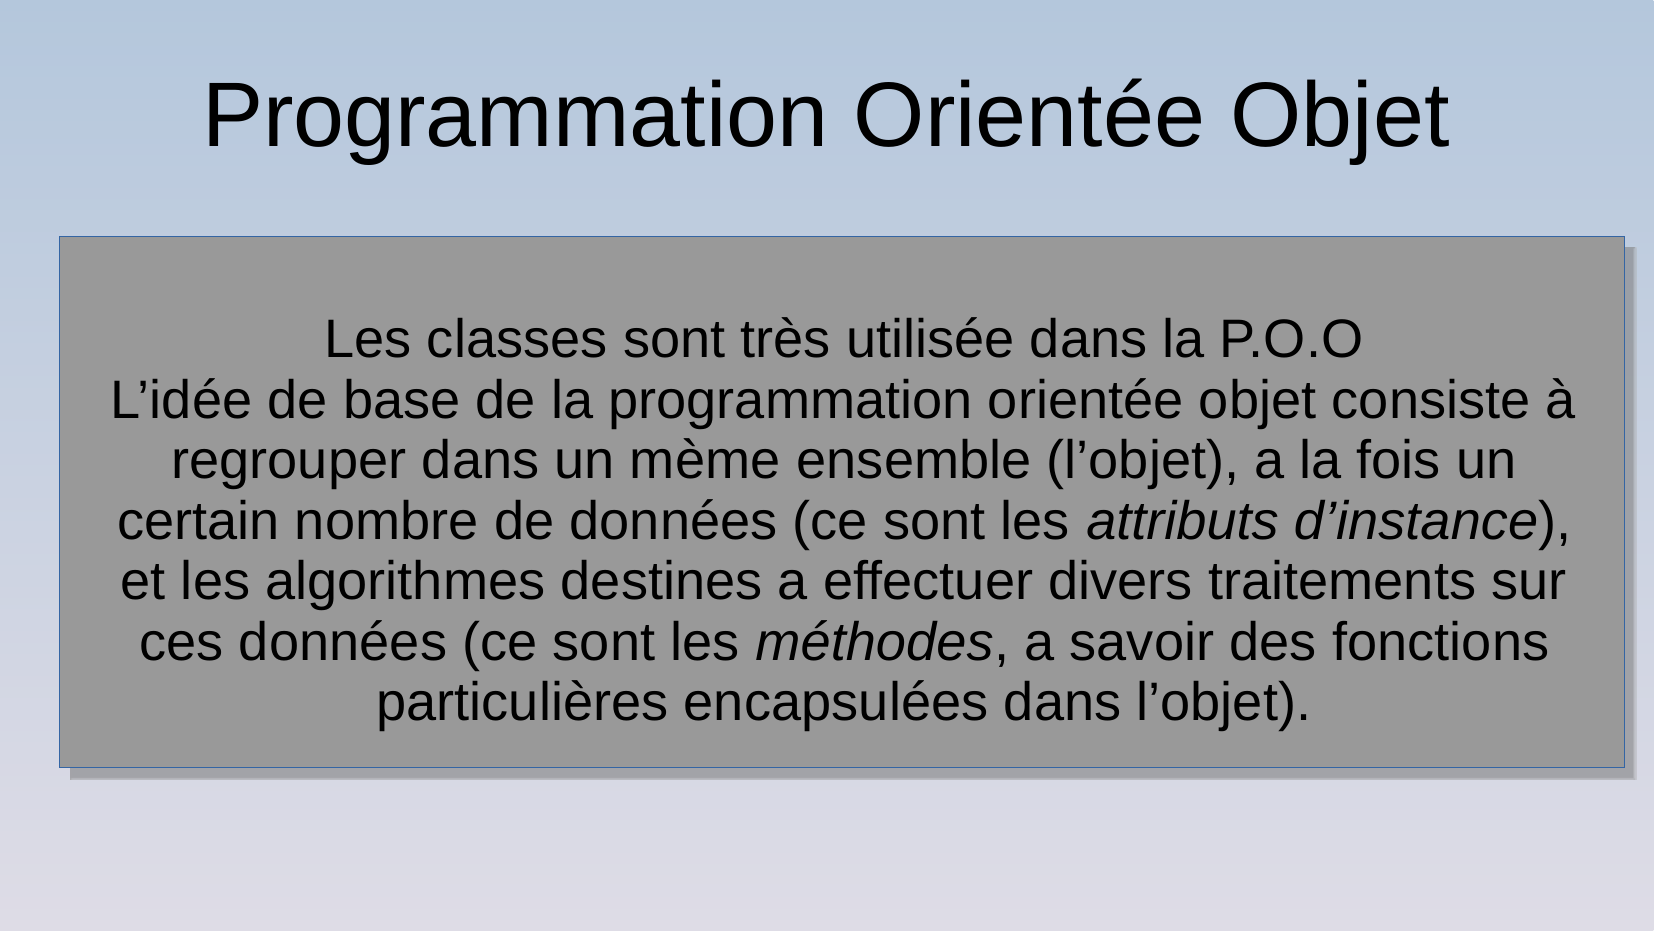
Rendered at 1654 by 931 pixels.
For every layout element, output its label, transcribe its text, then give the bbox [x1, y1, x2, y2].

text_box Les classes sont très utilisée dans la P.O.O L’idée de base de la programmation orientée objet consiste à regrouper dans un mème ensemble (l’objet), a la fois un certain nombre de données (ce sont les attributs d’instance), et les algorithmes destines a effectuer divers traitements sur ces données (ce sont les méthodes, a savoir des fonctions particulières encapsulées dans l’objet). [88, 301, 1601, 740]
text_box [59, 236, 1625, 768]
title Programmation Orientée Objet [82, 37, 1571, 193]
